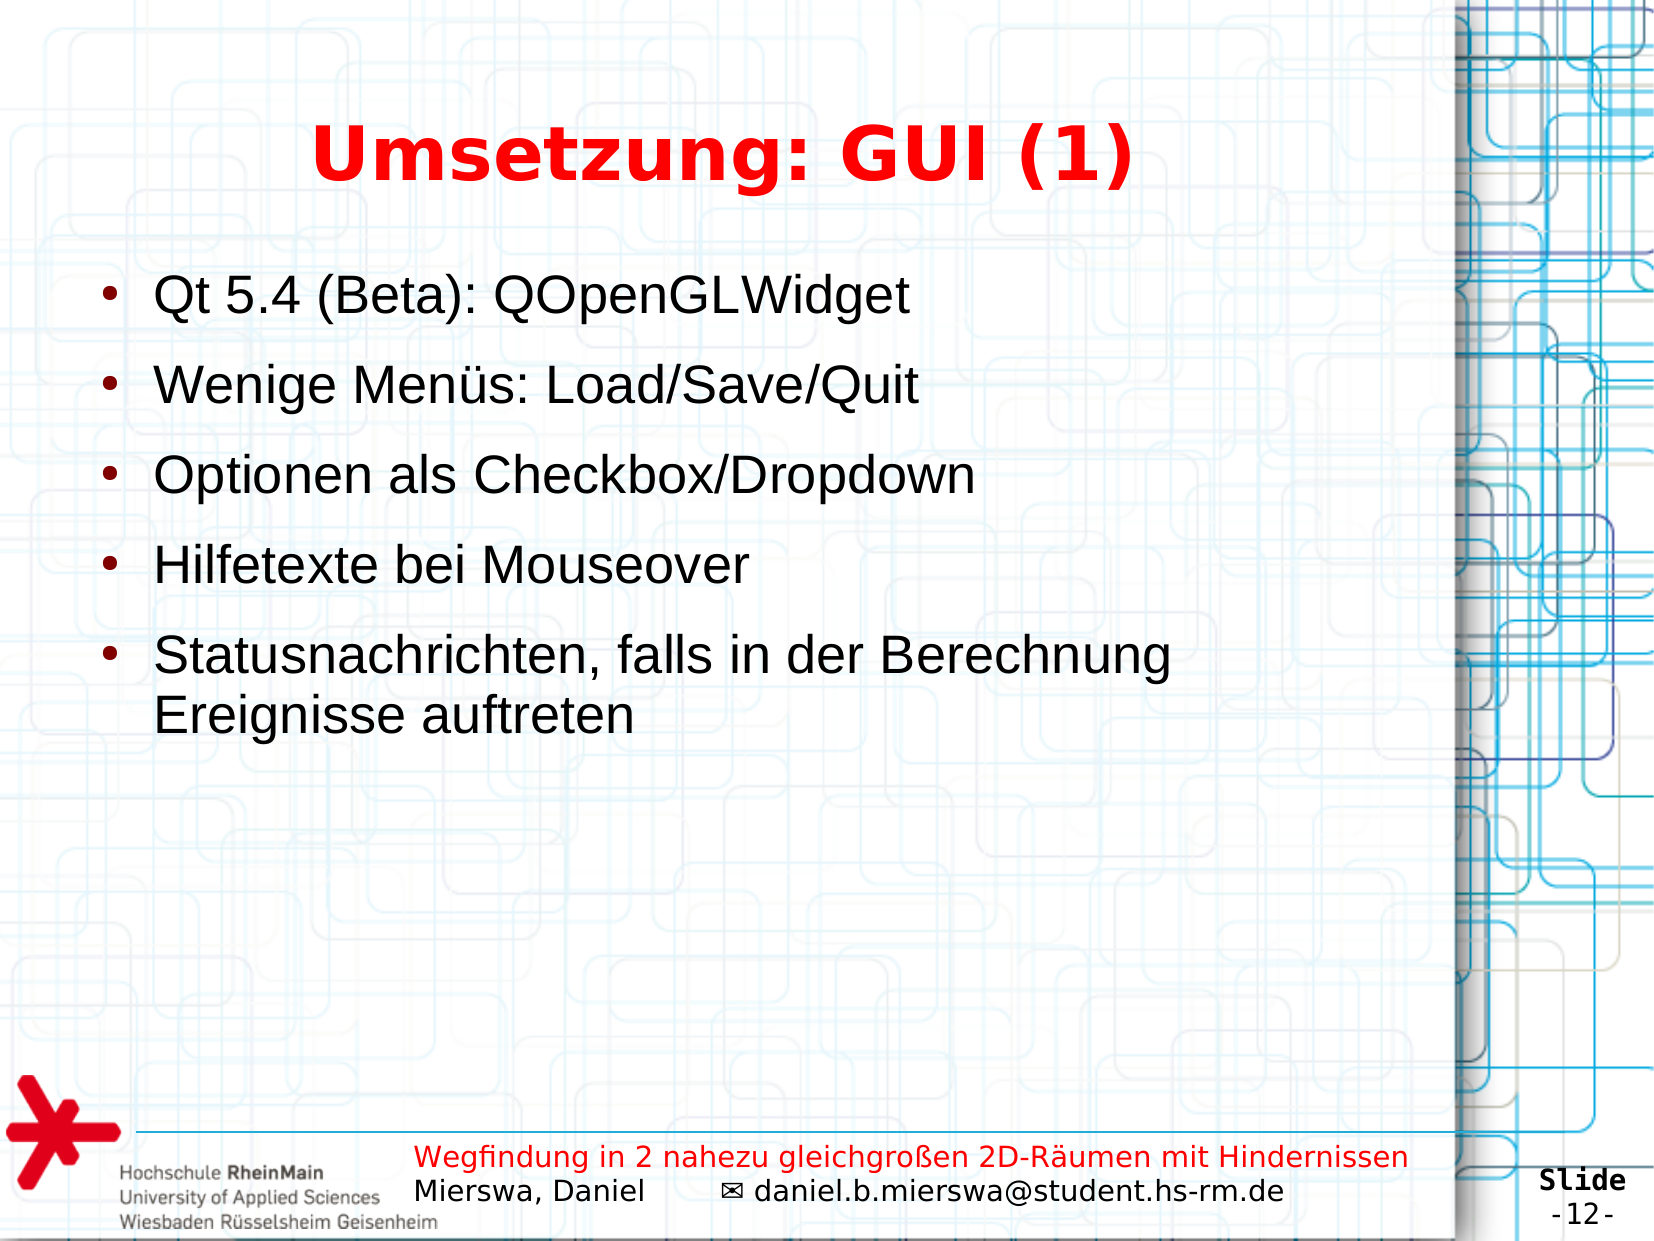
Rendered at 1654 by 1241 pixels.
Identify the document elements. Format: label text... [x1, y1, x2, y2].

picture [0, 0, 1654, 1241]
list Qt 5.4 (Beta): QOpenGLWidget Wenige Menüs: Load/Save/Quit Optionen als Checkbox/Dropdown Hilfetexte bei Mouseover Statusnachrichten, falls in der Berechnung Ereignisse auftreten [82, 264, 1418, 1078]
title Umsetzung: GUI (1) [29, 70, 1418, 239]
